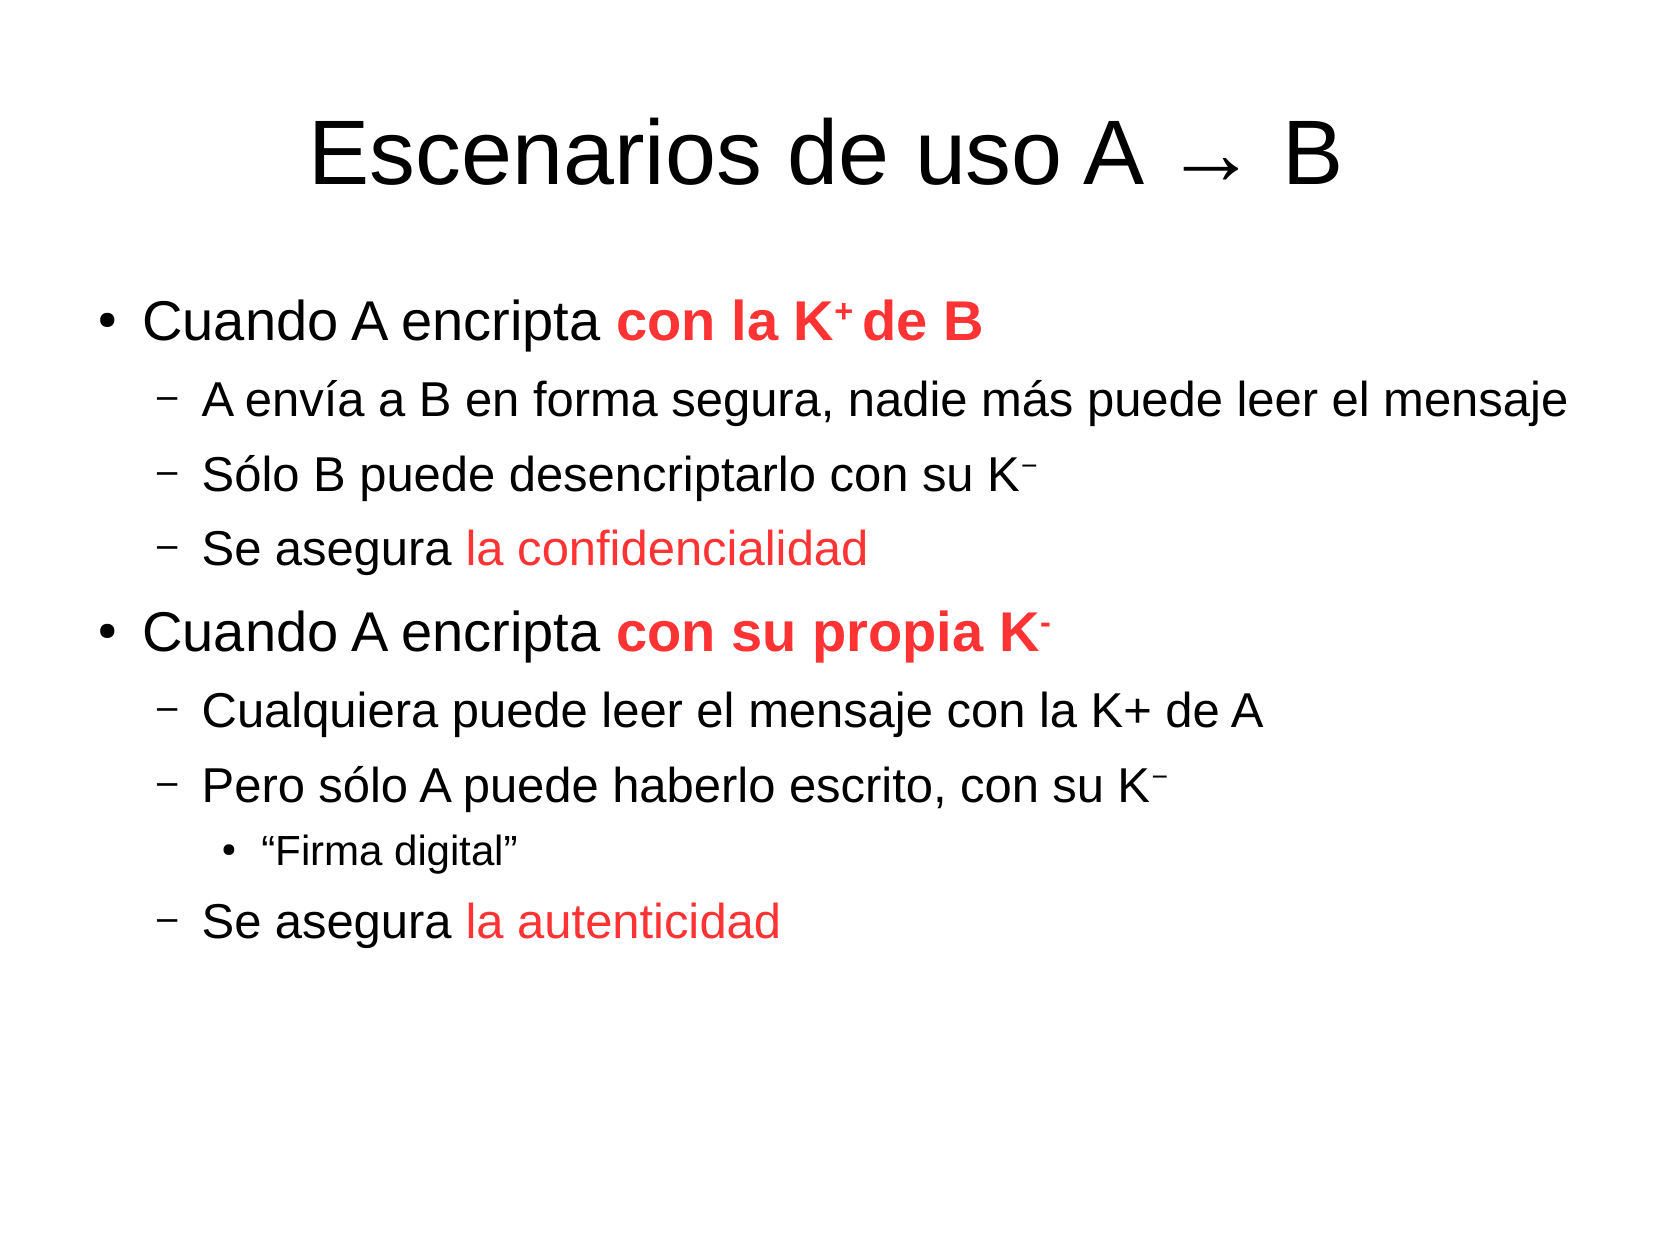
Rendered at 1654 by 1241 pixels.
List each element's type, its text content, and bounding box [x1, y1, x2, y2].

title Escenarios de uso A → B [82, 49, 1571, 257]
list Cuando A encripta con la K+ de B A envía a B en forma segura, nadie más puede leer el mensaje Sólo B puede desencriptarlo con su K− Se asegura la confidencialidad Cuando A encripta con su propia K- Cualquiera puede leer el mensaje con la K+ de A Pero sólo A puede haberlo escrito, con su K− “Firma digital” Se asegura la autenticidad [82, 290, 1571, 1010]
